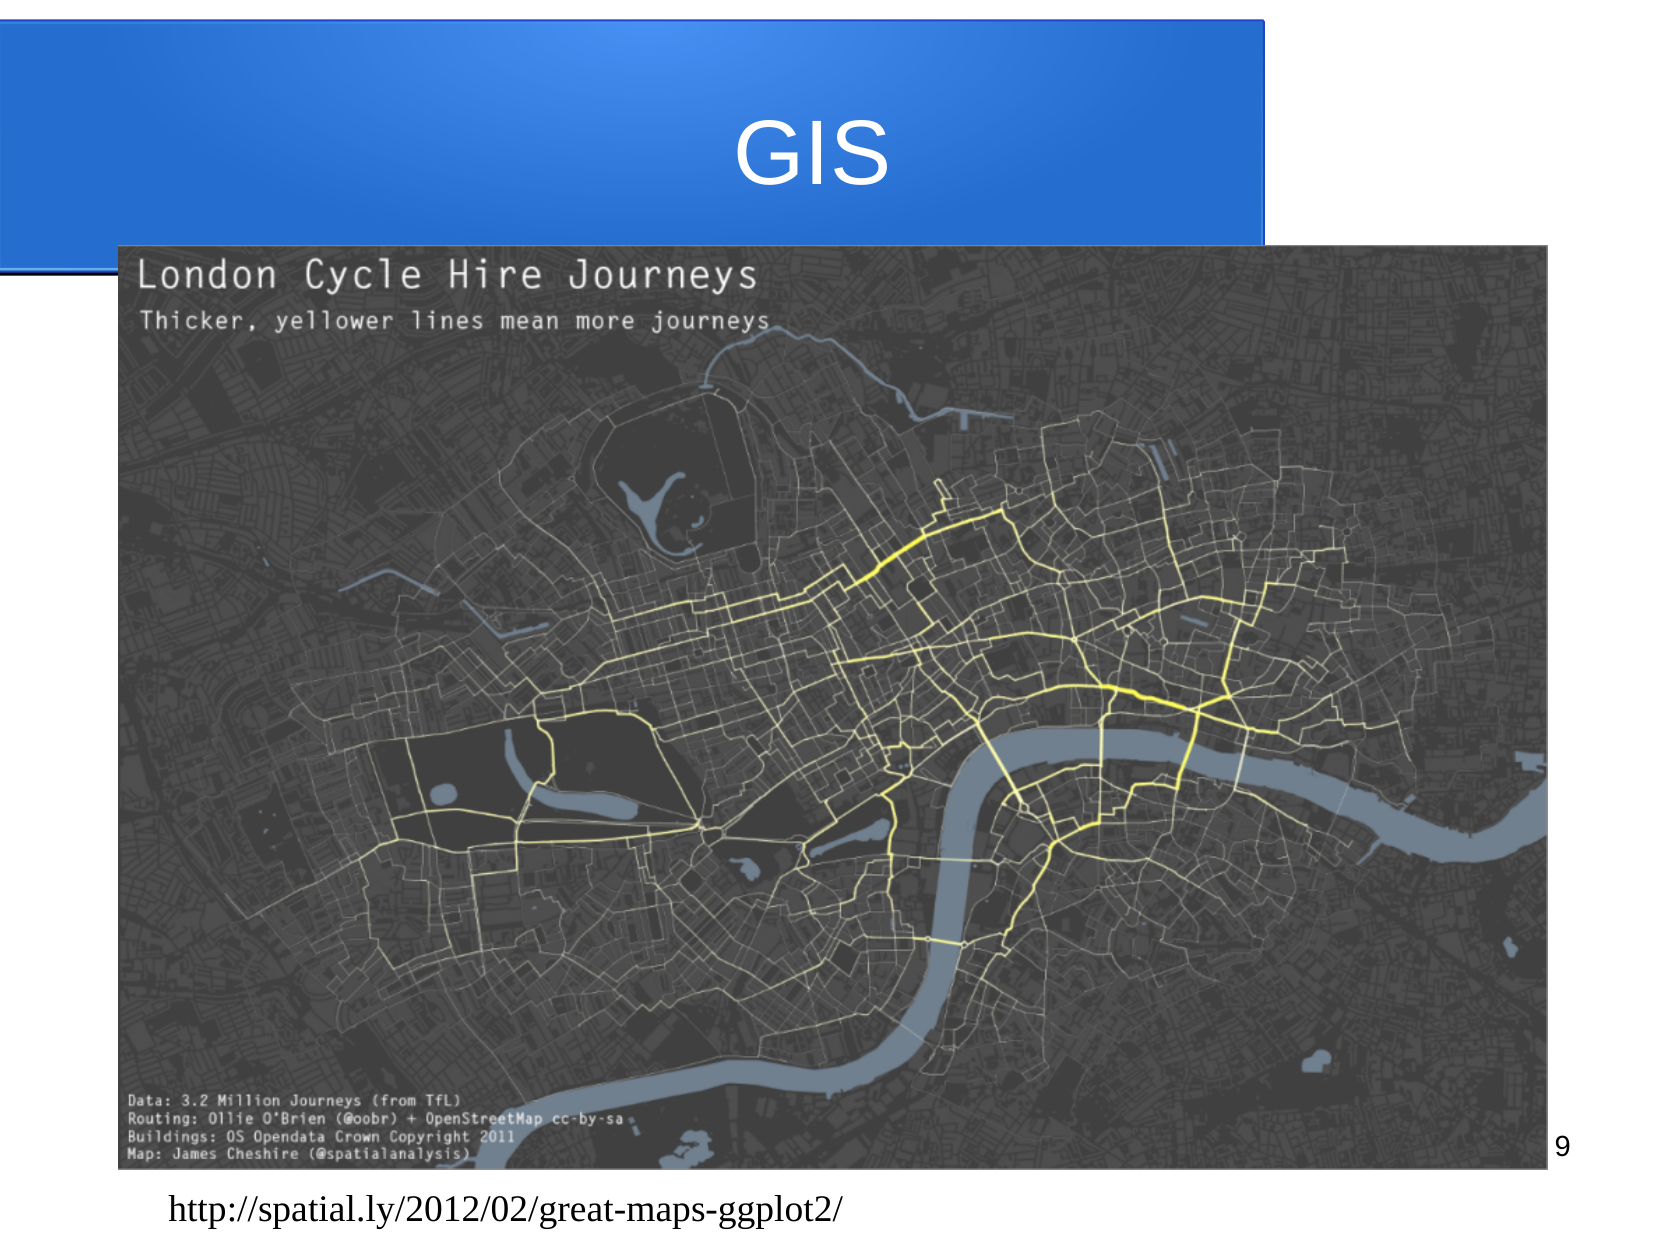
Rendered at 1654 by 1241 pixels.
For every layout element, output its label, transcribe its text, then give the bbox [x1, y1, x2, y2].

title GIS [82, 101, 1543, 205]
picture [118, 245, 1548, 1170]
text_box http://spatial.ly/2012/02/great-maps-ggplot2/ [153, 1181, 859, 1238]
